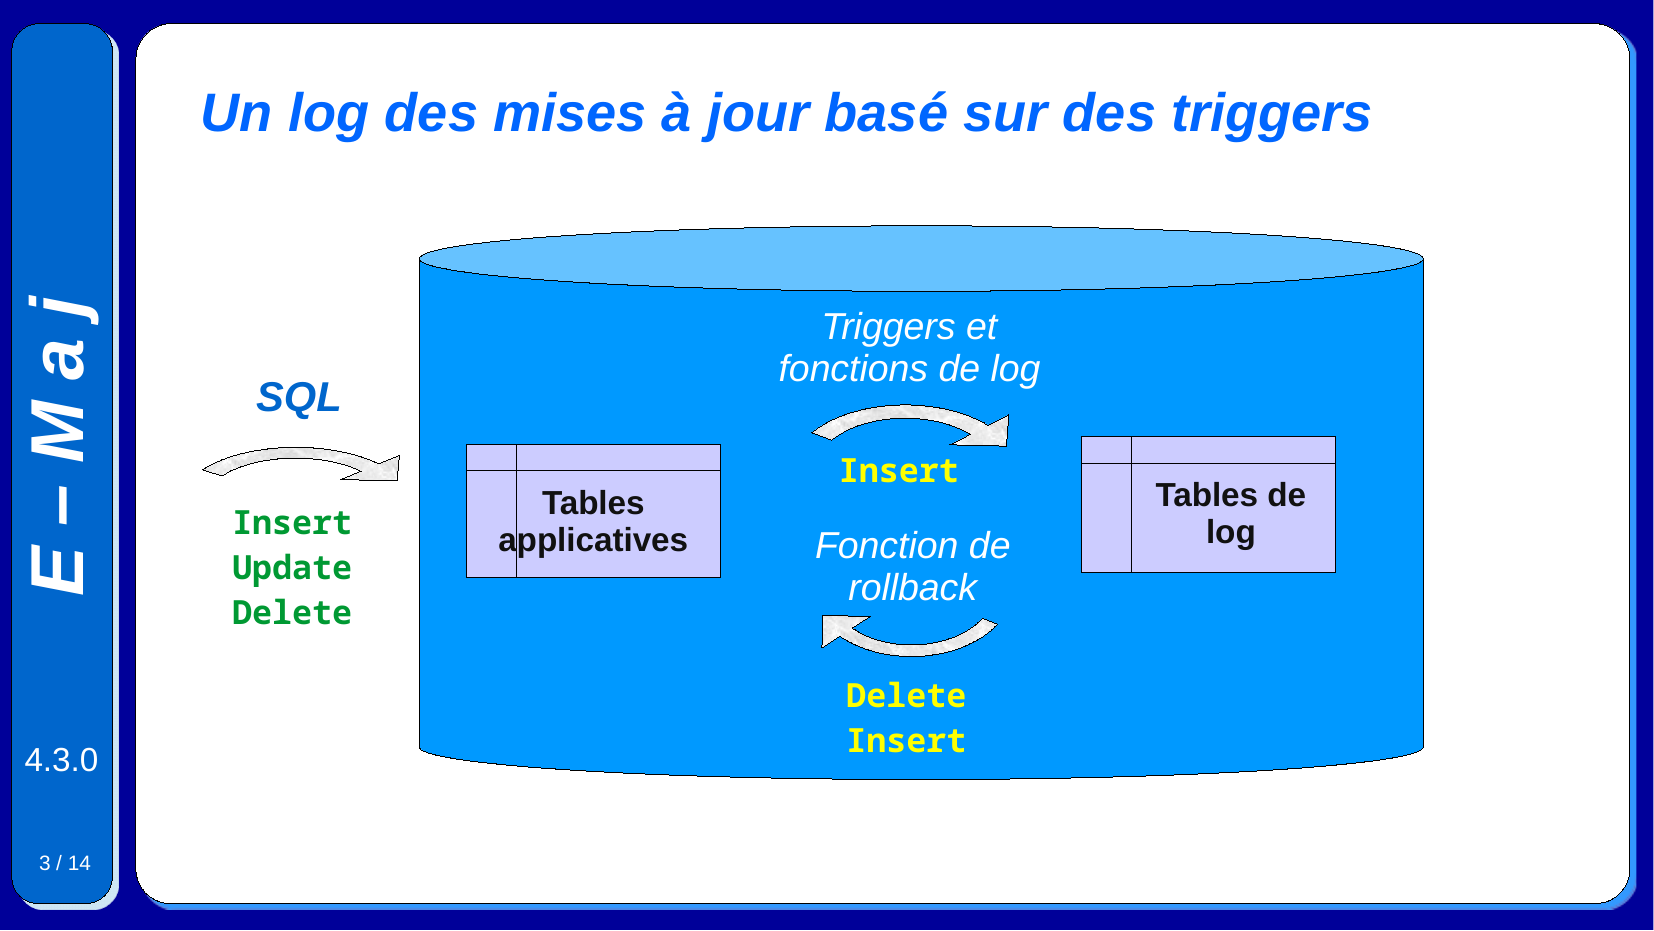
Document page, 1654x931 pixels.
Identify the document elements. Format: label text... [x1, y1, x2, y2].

text_box Triggers et fonctions de log [761, 298, 1058, 398]
text_box [419, 260, 1424, 780]
text_box [202, 447, 400, 481]
text_box Fonction de rollback [755, 516, 1070, 616]
title Un log des mises à jour basé sur des triggers [200, 34, 1575, 191]
text_box Insert [817, 439, 981, 494]
text_box Tables applicatives [448, 476, 739, 569]
text_box SQL [194, 366, 404, 428]
text_box Insert Update Delete [183, 491, 402, 626]
text_box Delete Insert [802, 664, 1010, 759]
text_box Tables de log [1138, 468, 1323, 561]
